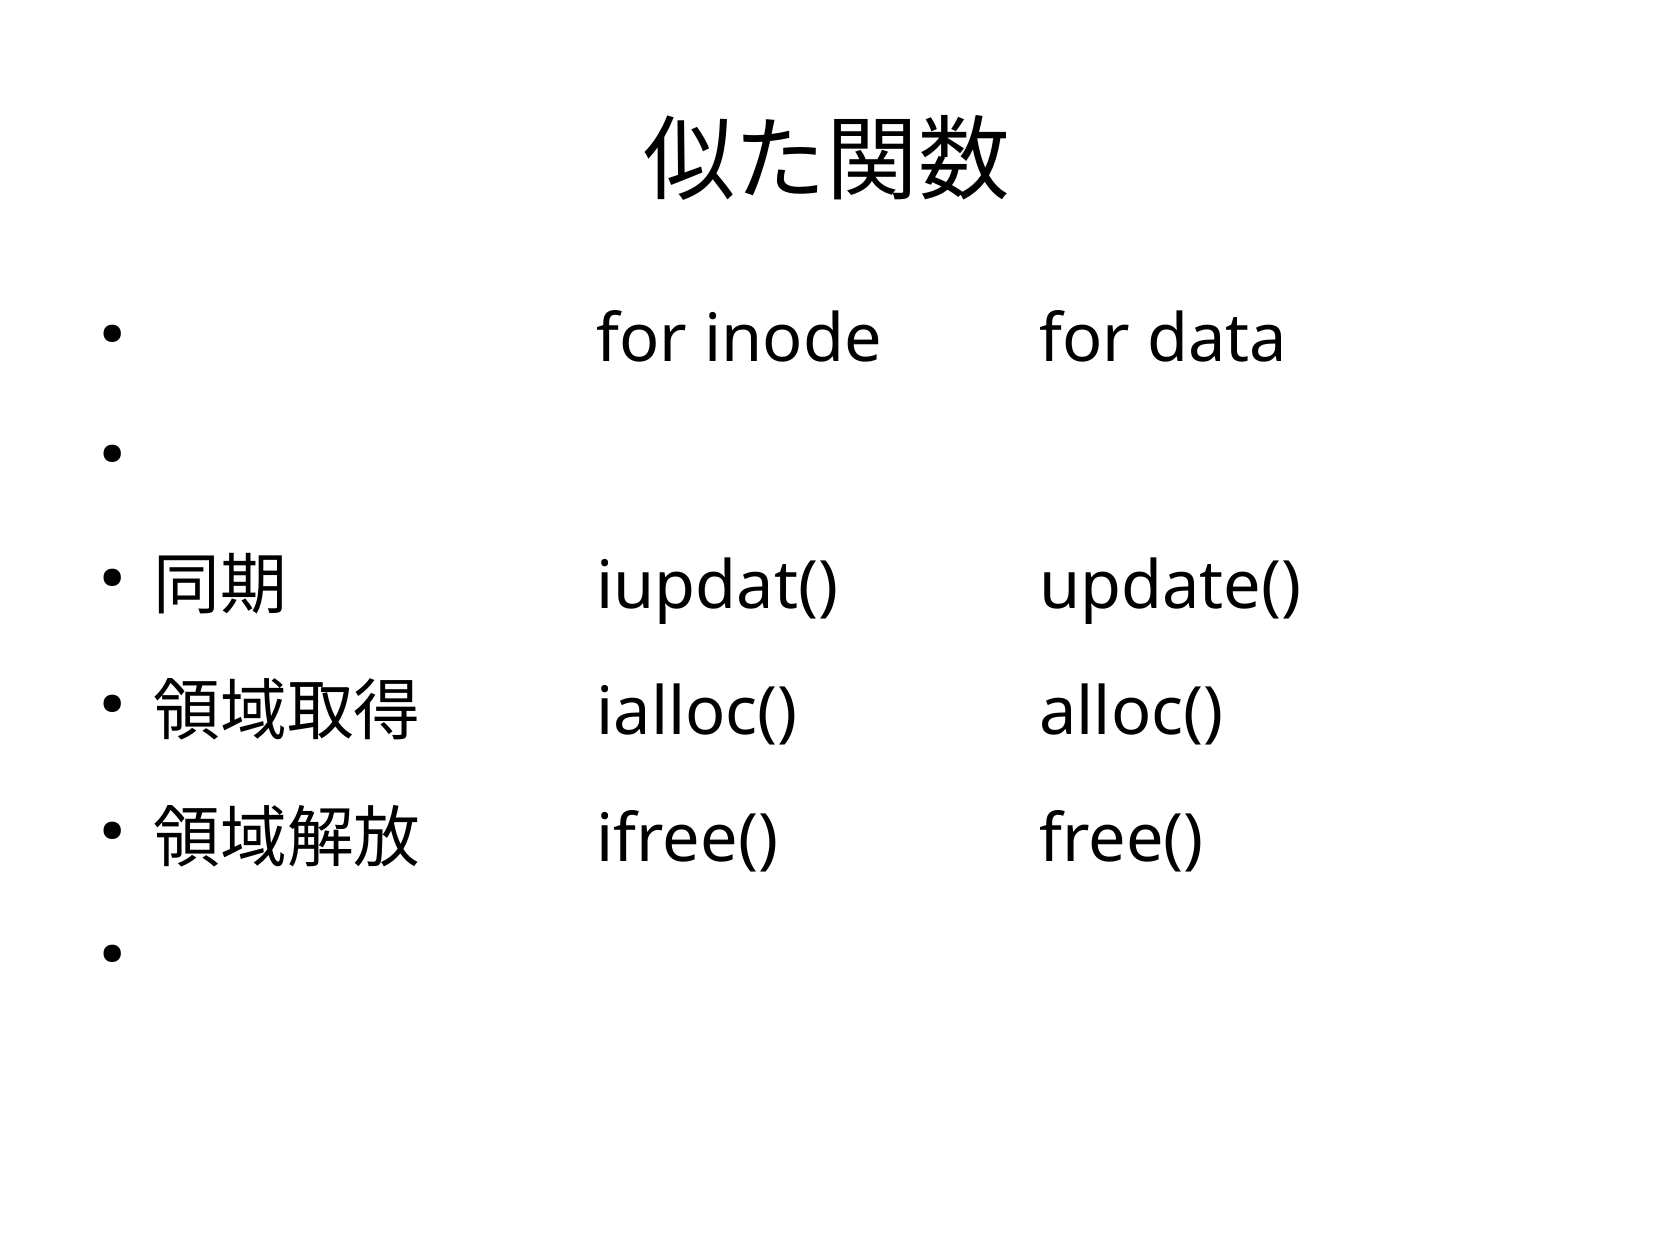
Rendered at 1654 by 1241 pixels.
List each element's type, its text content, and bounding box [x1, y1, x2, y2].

title 似た関数 [82, 49, 1571, 257]
list for inode for data 同期 iupdat() update() 領域取得 ialloc() alloc() 領域解放 ifree() free() [82, 290, 1538, 1010]
